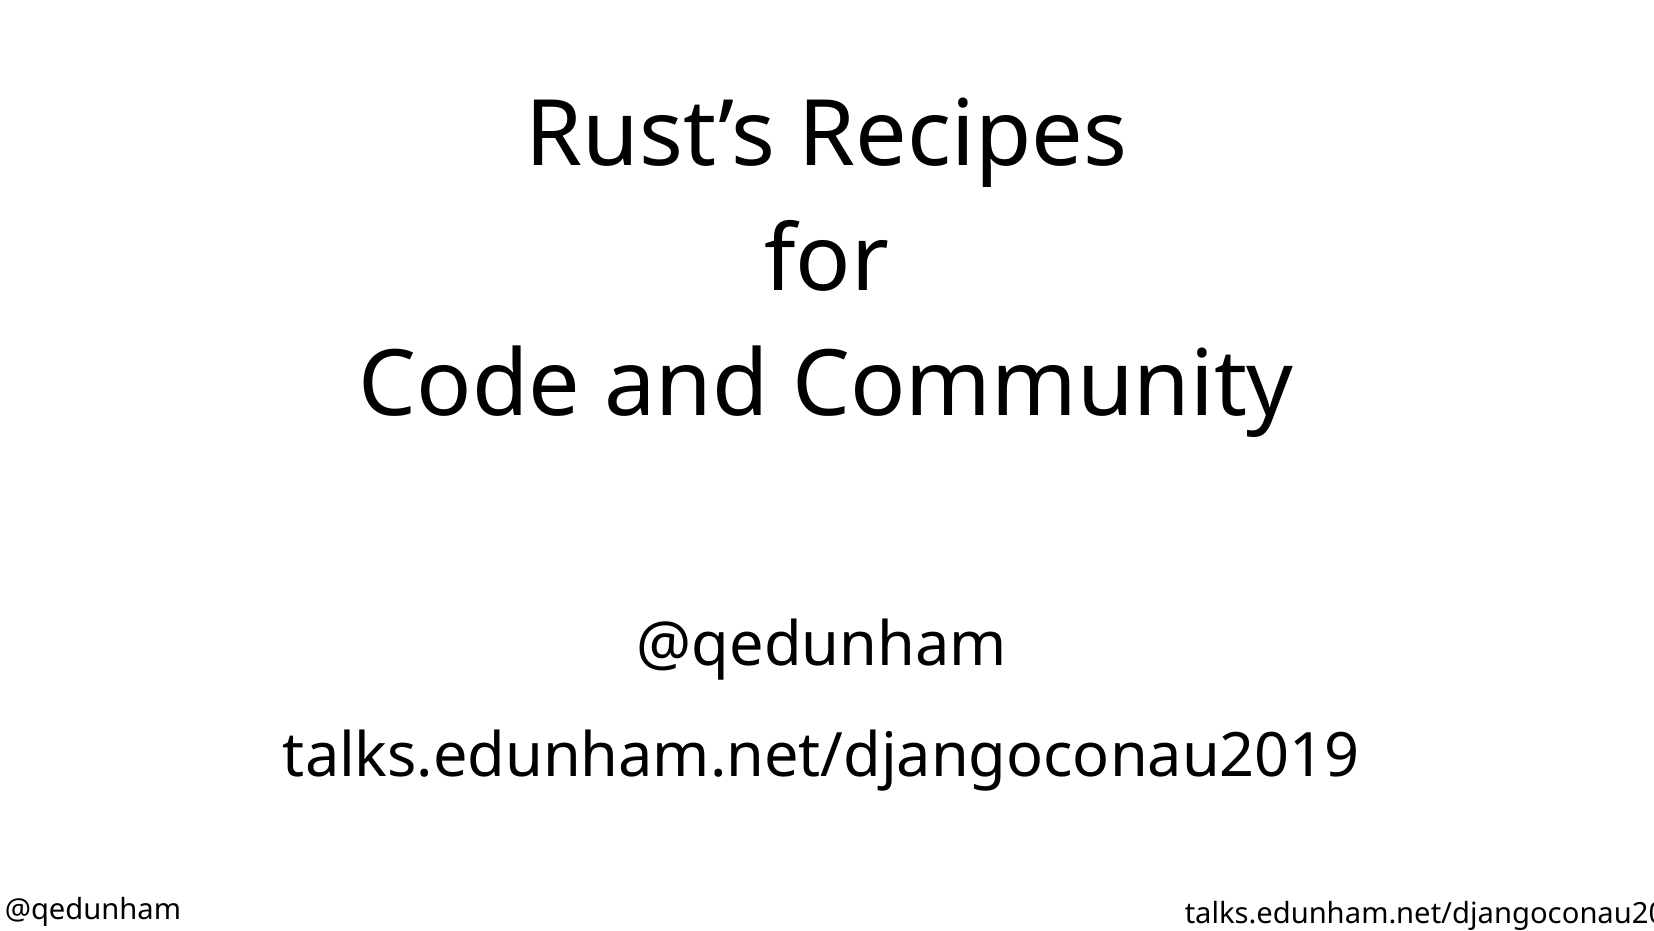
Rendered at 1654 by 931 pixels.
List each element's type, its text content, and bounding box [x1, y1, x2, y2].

list @qedunham talks.edunham.net/djangoconau2019 [45, 600, 1534, 795]
title Rust’s Recipes for Code and Community [82, 90, 1571, 421]
